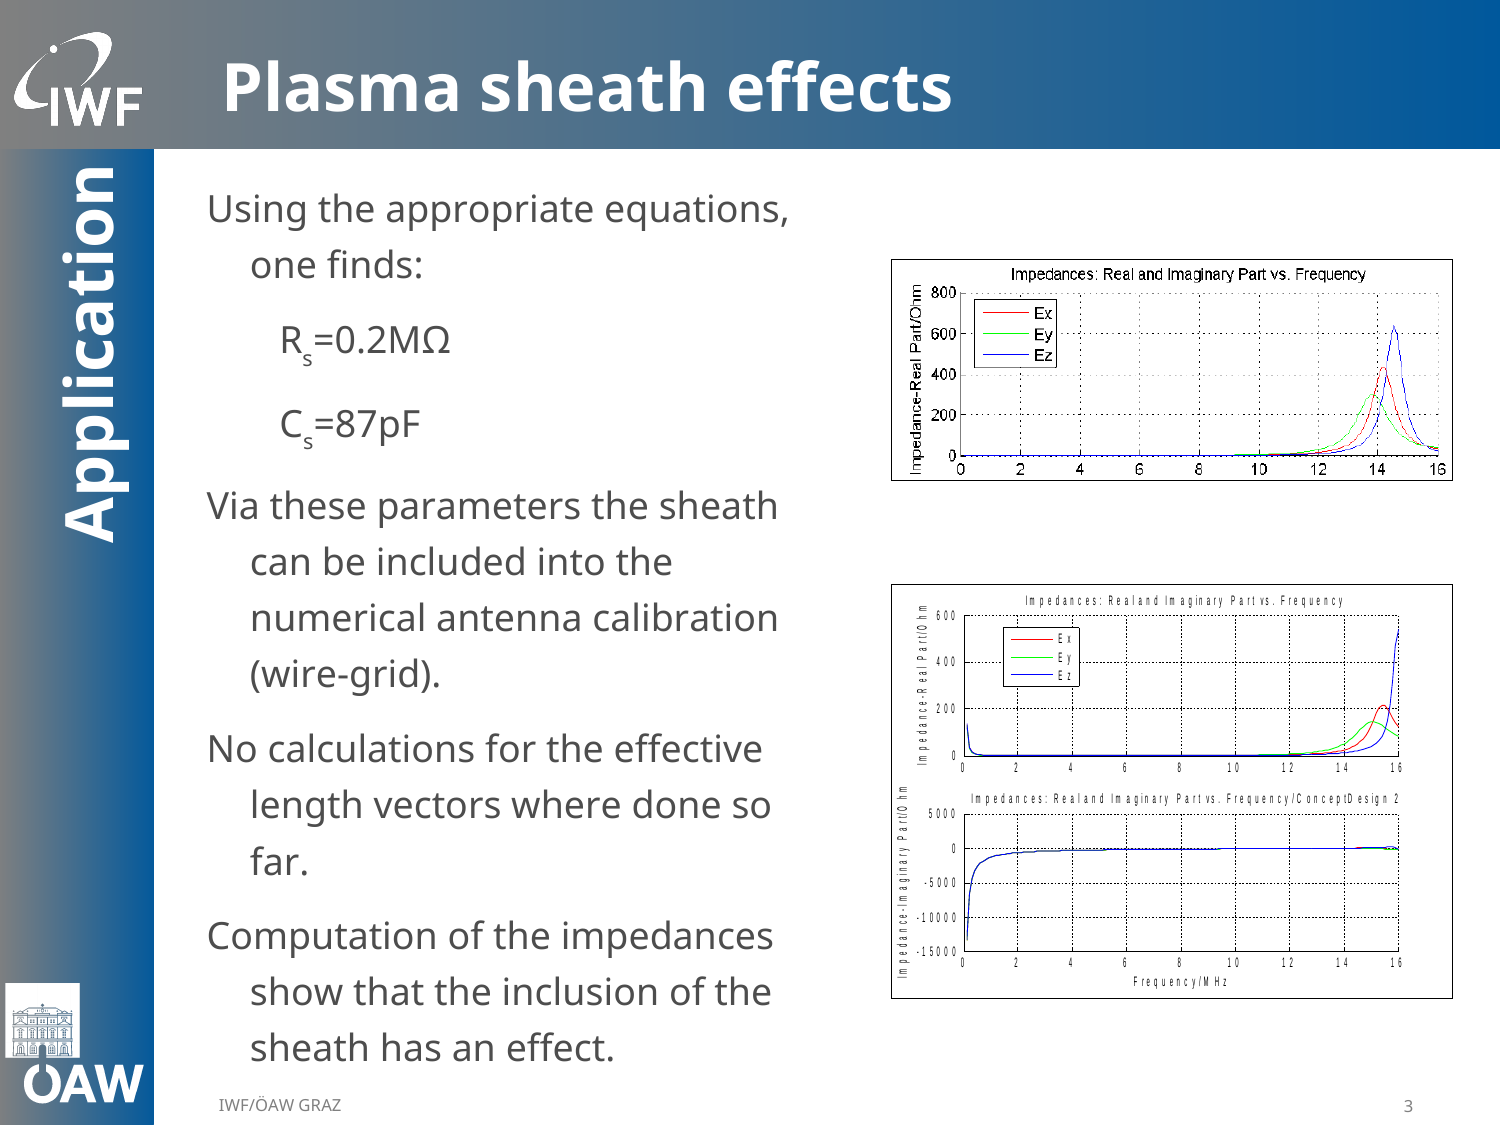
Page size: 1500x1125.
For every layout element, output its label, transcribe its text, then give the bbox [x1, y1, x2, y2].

title Plasma sheath effects [206, 31, 1459, 149]
list [850, 177, 1471, 1075]
chart [553, 538, 1087, 666]
picture [891, 259, 1453, 481]
text_box Application [29, 148, 154, 959]
picture [5, 983, 154, 1105]
list Using the appropriate equations, one finds: Rs=0.2MΩ Cs=87pF Via these parameters the sheath can be included into the numerical antenna calibration (wire-grid). No calculations for the effective length vectors where done so far. Computation of the impedances show that the inclusion of the sheath has an effect. [206, 177, 827, 1075]
picture [891, 584, 1453, 999]
picture [8, 32, 154, 132]
